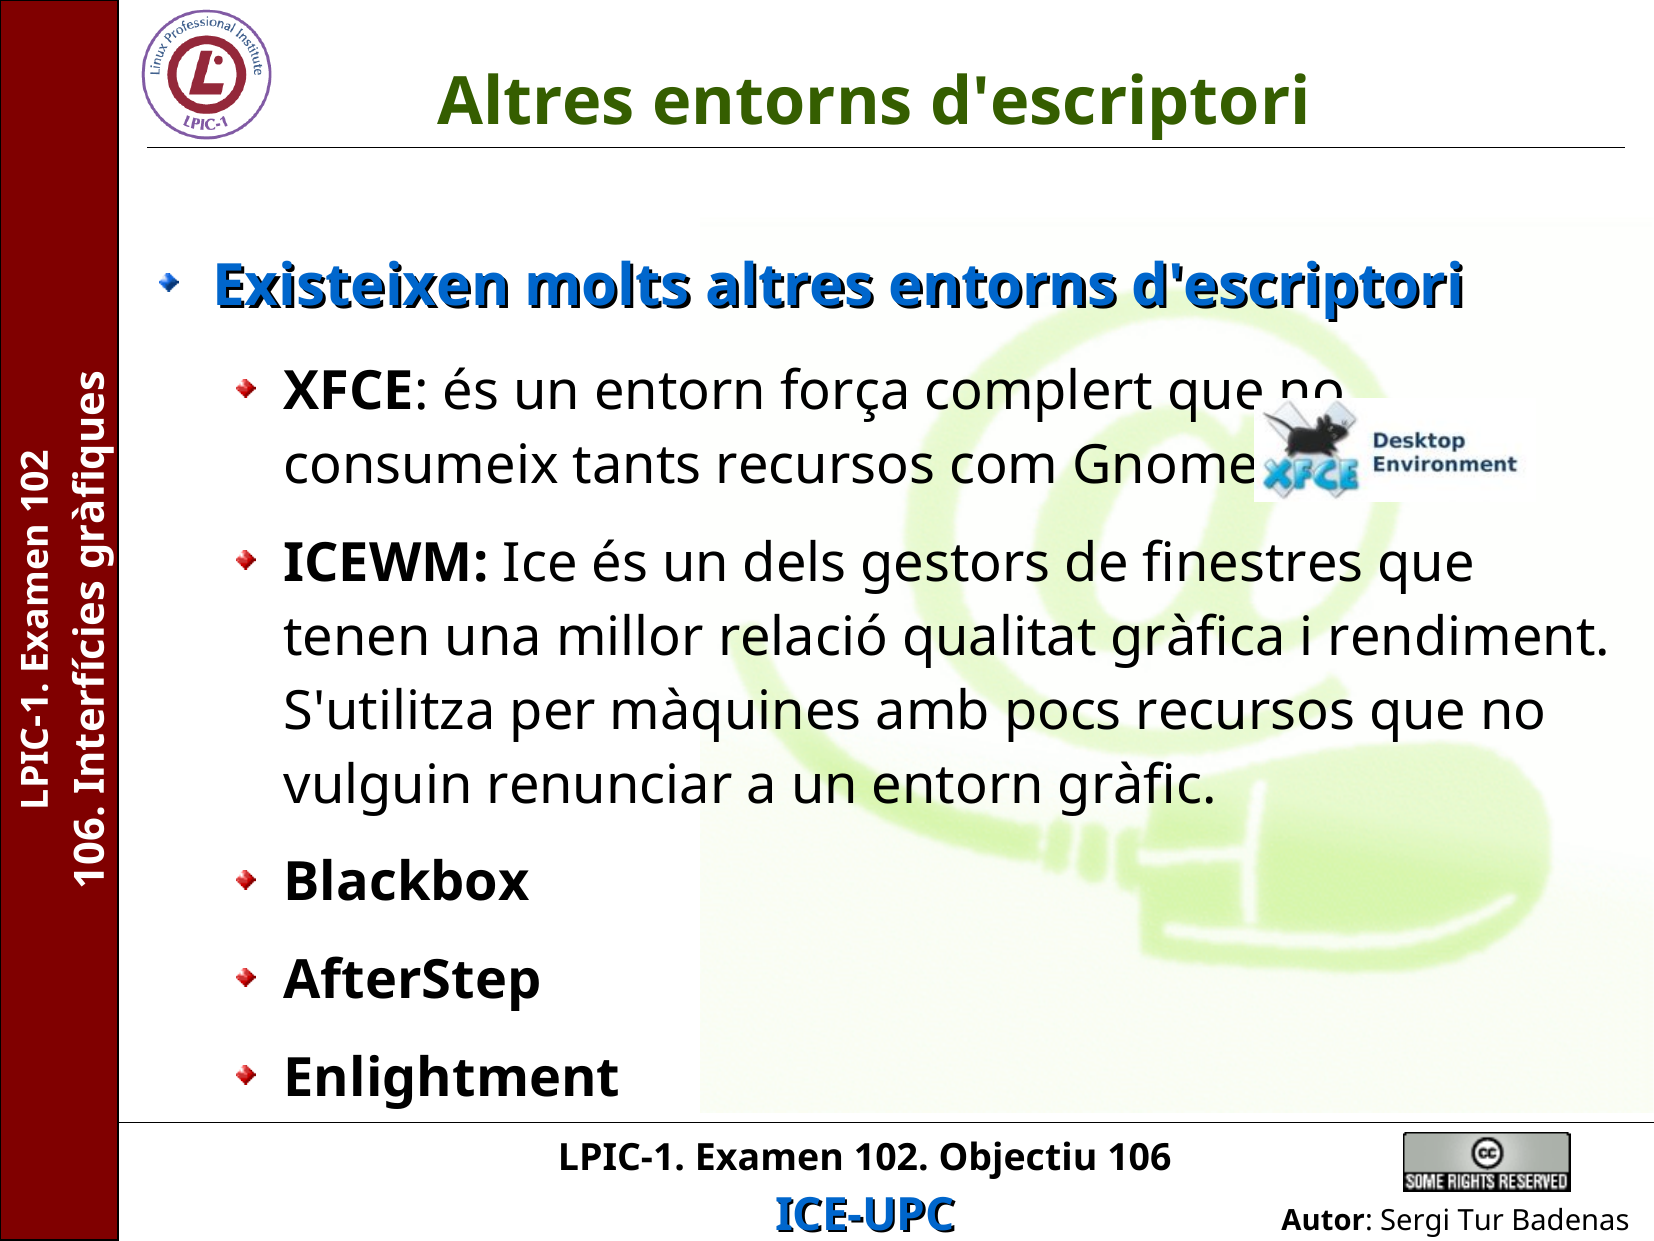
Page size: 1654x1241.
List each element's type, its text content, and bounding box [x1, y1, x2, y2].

picture [1254, 398, 1536, 502]
picture [135, 5, 277, 49]
list Existeixen molts altres entorns d'escriptori XFCE: és un entorn força complert que no consumeix tants recursos com Gnome o KDE. ICEWM: Ice és un dels gestors de finestres que tenen una millor relació qualitat gràfica i rendiment. S'utilitza per màquines amb pocs recursos que no vulguin renunciar a un entorn gràfic. Blackbox AfterStep Enlightment [141, 242, 1630, 1133]
picture [1403, 1133, 1571, 1192]
title Altres entorns d'escriptori [129, 49, 1619, 148]
picture [700, 217, 1654, 1113]
